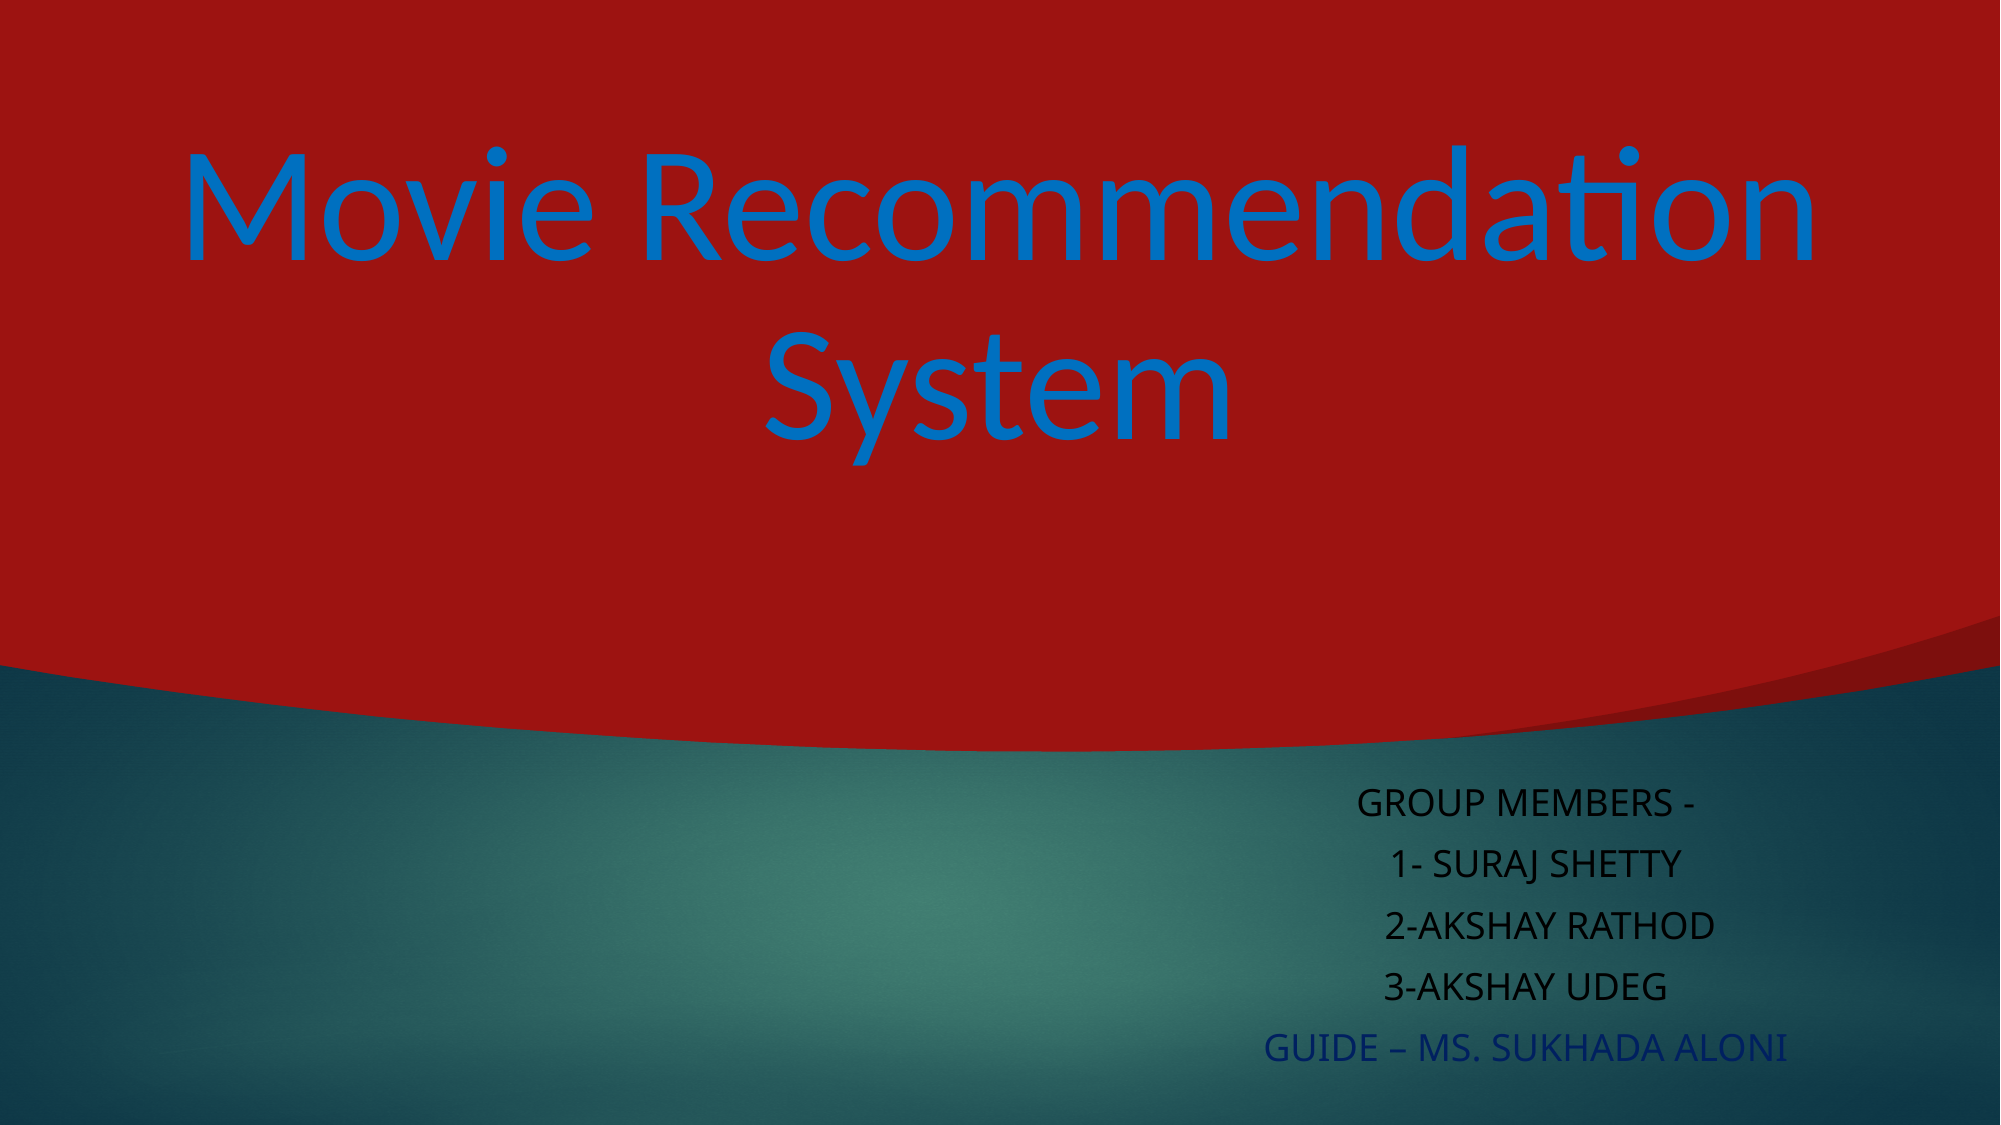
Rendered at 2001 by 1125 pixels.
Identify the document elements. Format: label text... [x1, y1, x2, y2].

title Movie Recommendation System [158, 102, 1842, 681]
subtitle Group Members - 1- Suraj Shetty 2-Akshay Rathod 3-Akshay Udeg Guide – Ms. Sukhada aloni [684, 776, 2000, 1103]
text_box [0, 0, 2000, 1125]
